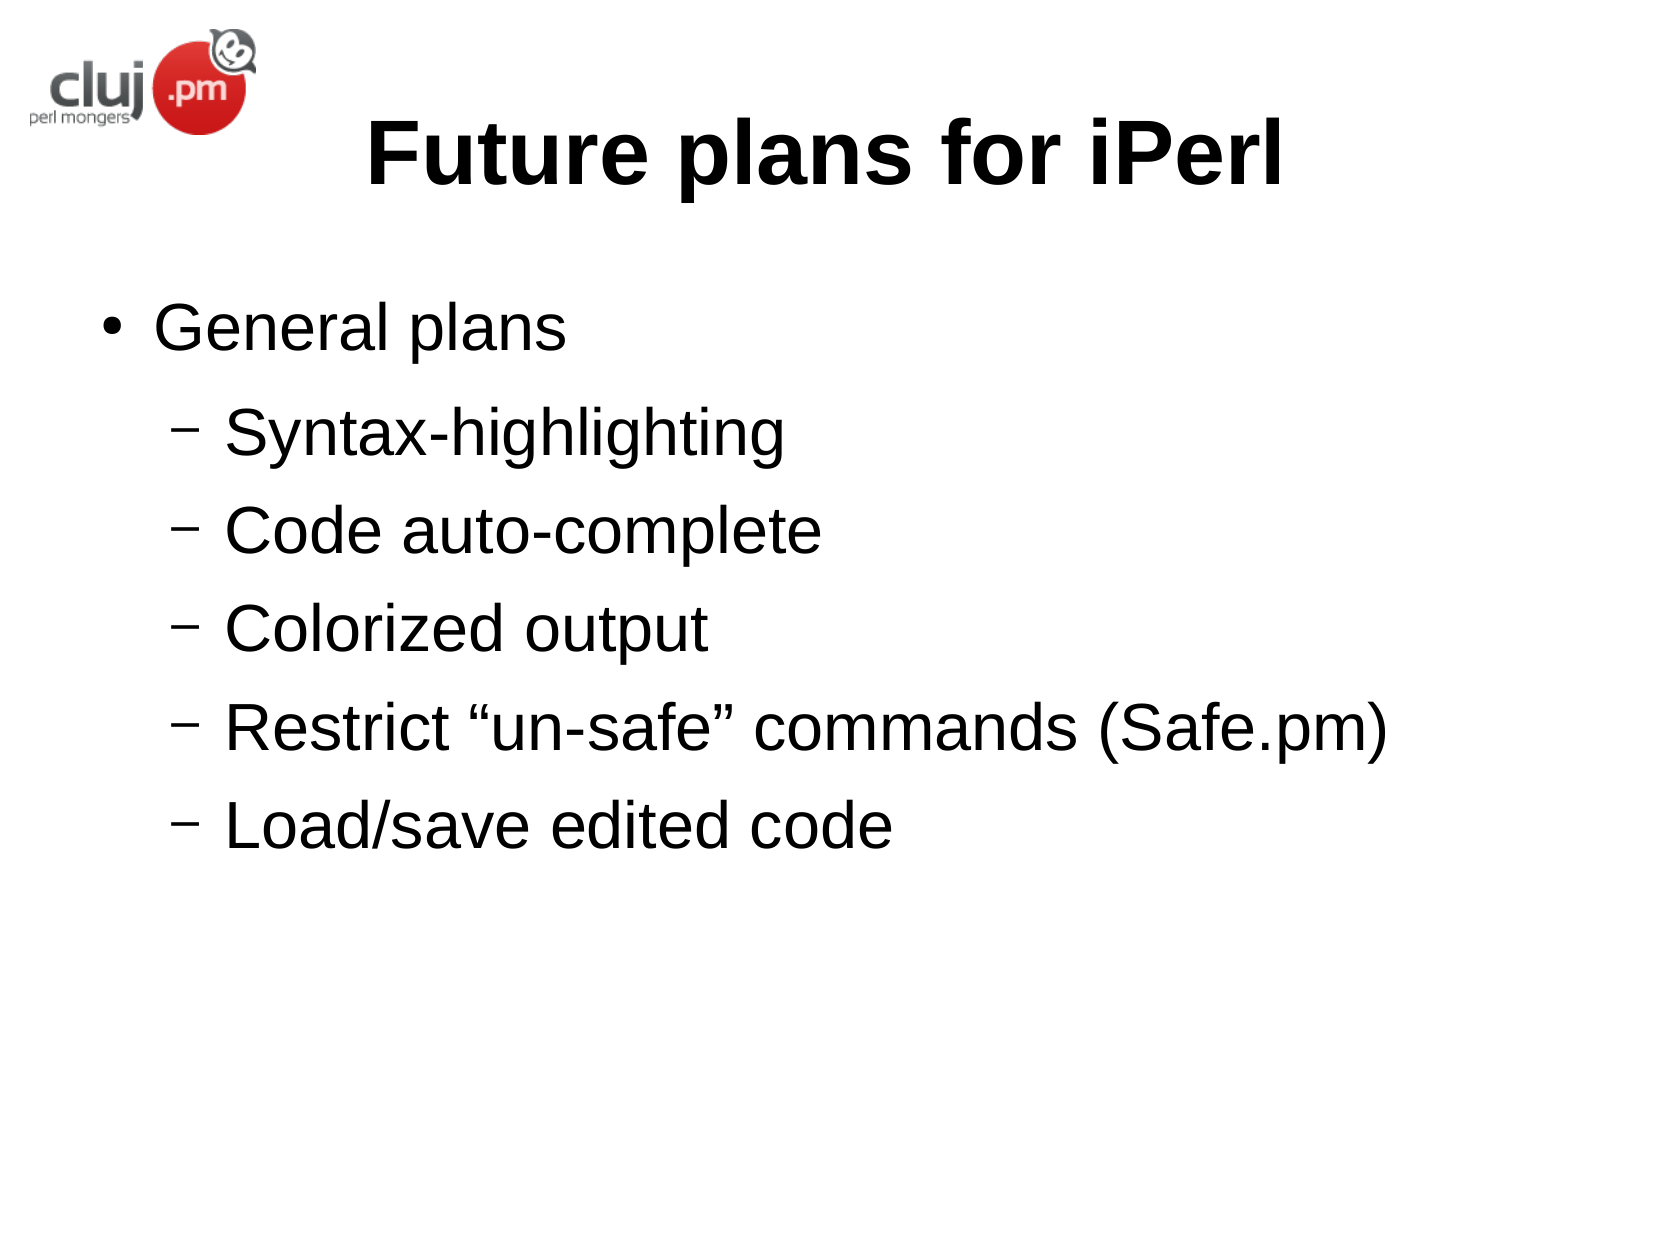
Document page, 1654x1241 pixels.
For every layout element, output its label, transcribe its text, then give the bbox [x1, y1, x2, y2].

title Future plans for iPerl [82, 49, 1571, 257]
picture [30, 29, 256, 135]
list General plans Syntax-highlighting Code auto-complete Colorized output Restrict “un-safe” commands (Safe.pm) Load/save edited code [82, 290, 1538, 1171]
